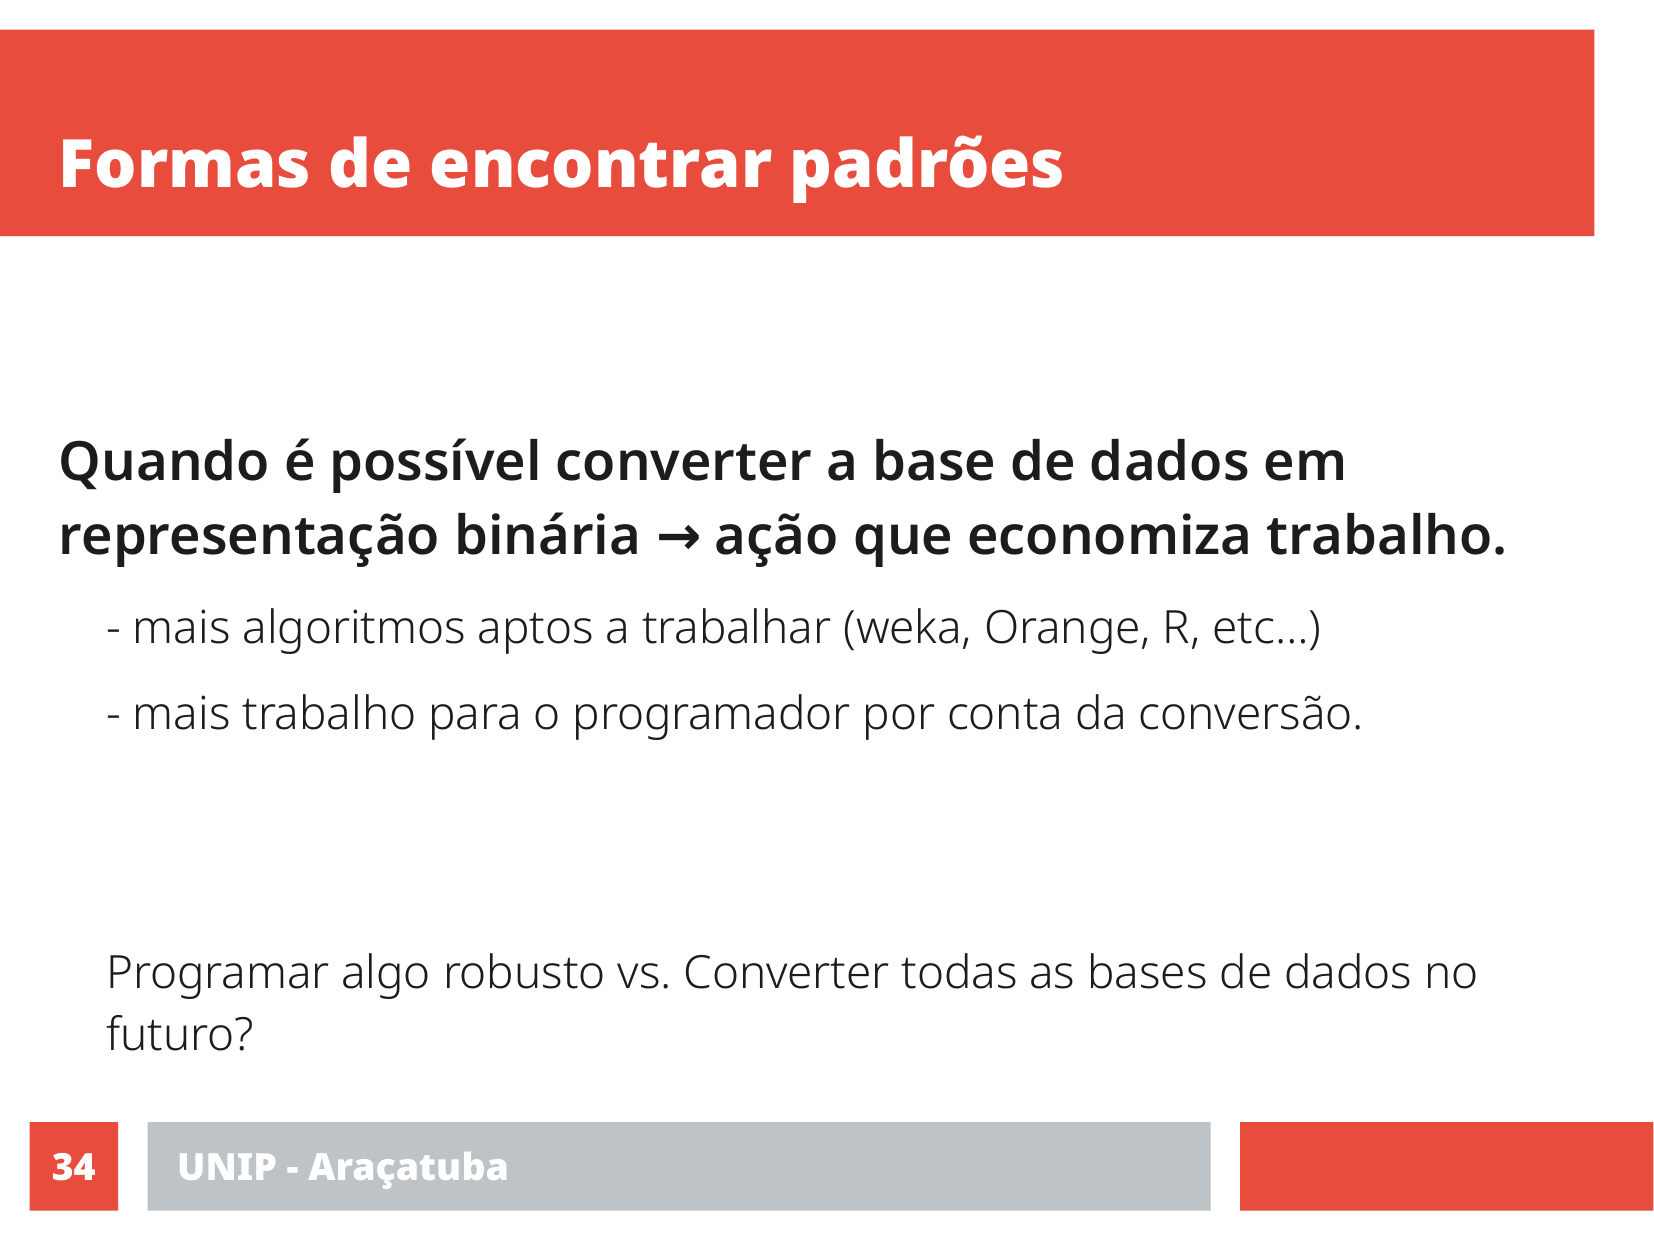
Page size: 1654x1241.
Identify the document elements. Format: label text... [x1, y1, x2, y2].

list Quando é possível converter a base de dados em representação binária → ação que economiza trabalho. - mais algoritmos aptos a trabalhar (weka, Orange, R, etc…) - mais trabalho para o programador por conta da conversão. Programar algo robusto vs. Converter todas as bases de dados no futuro? [59, 324, 1565, 1093]
title Formas de encontrar padrões [59, 59, 1595, 207]
